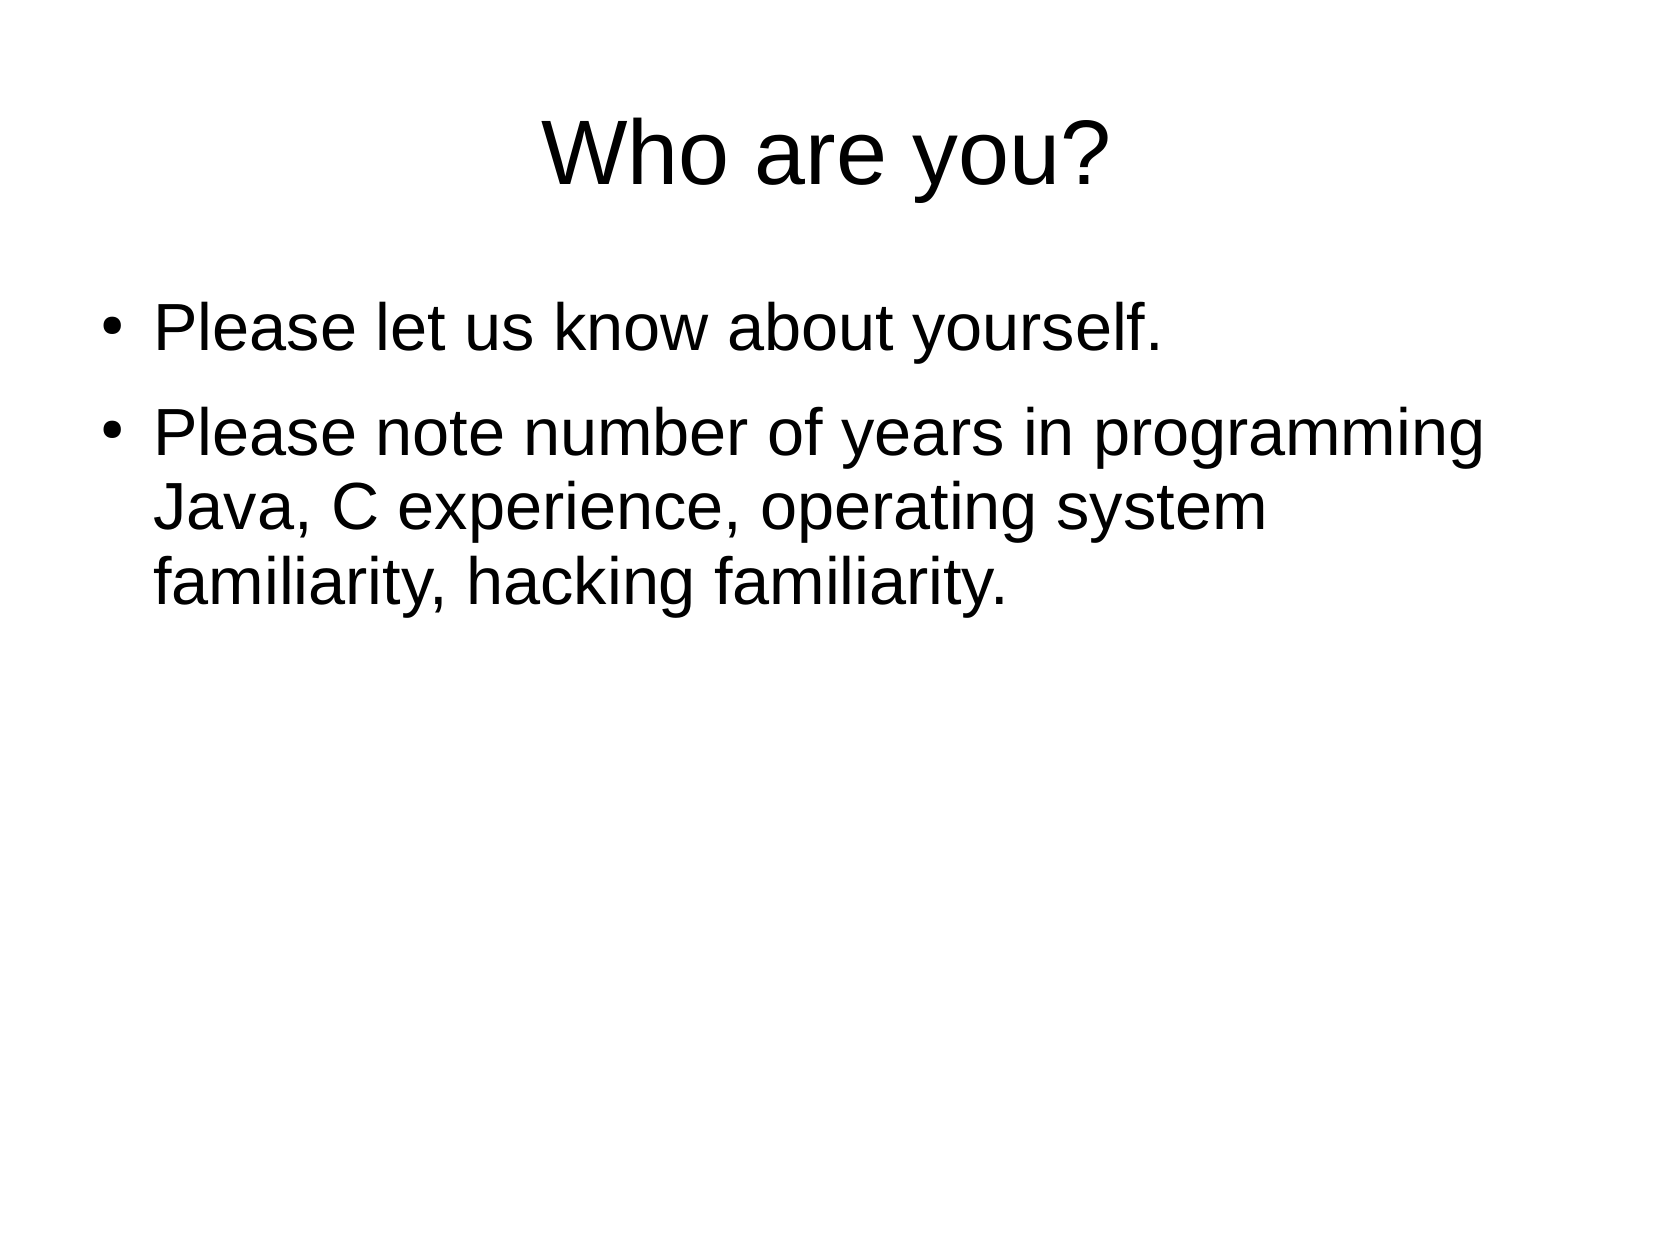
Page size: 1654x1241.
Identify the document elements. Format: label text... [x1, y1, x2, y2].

list Please let us know about yourself. Please note number of years in programming Java, C experience, operating system familiarity, hacking familiarity. [82, 290, 1538, 1010]
title Who are you? [82, 49, 1571, 257]
